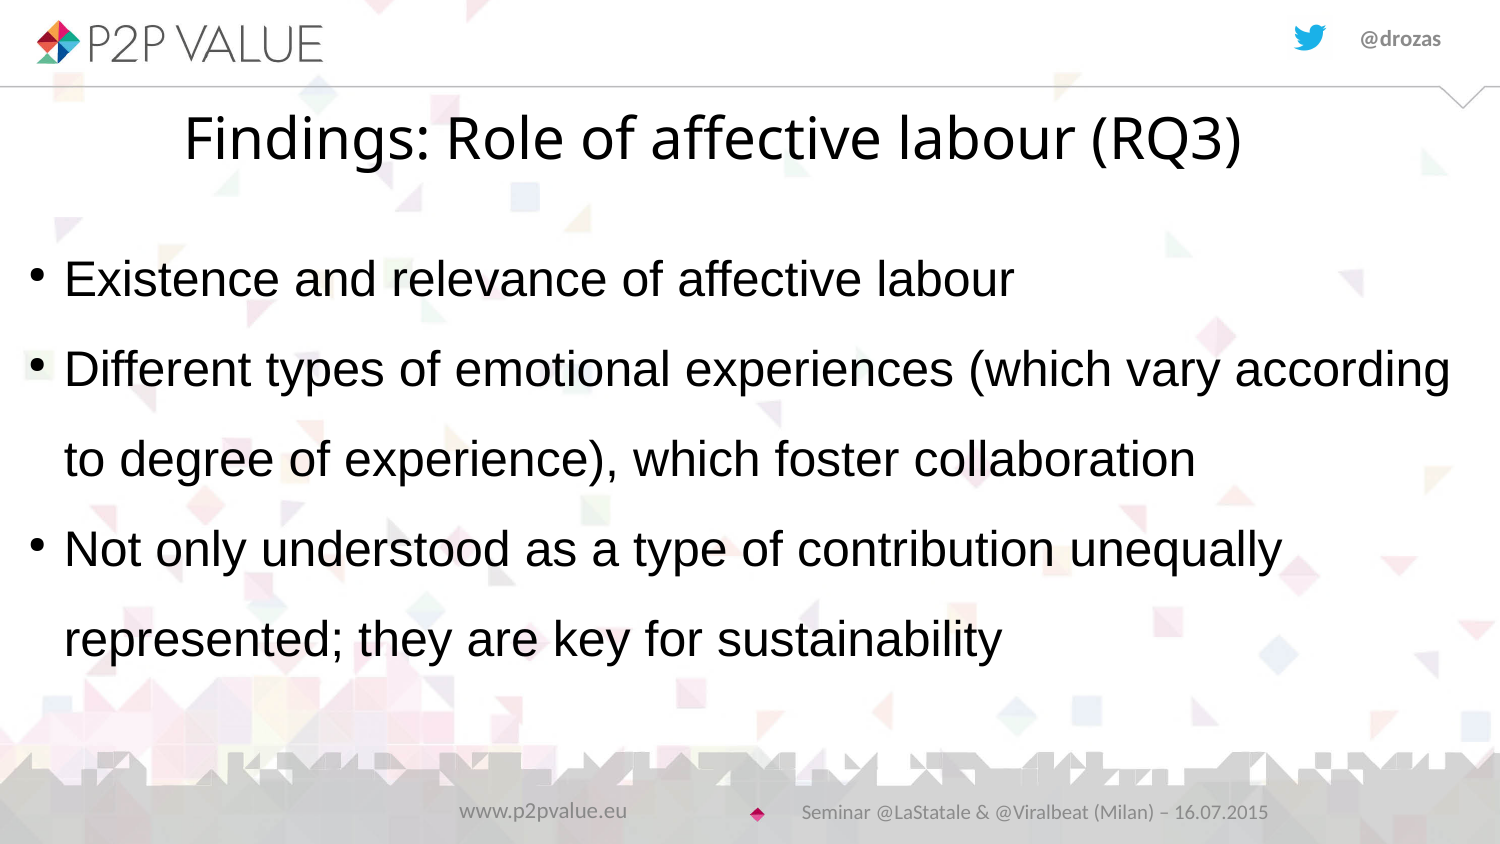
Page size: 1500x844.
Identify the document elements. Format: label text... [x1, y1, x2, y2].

title Findings: Role of affective labour (RQ3) [60, 92, 1366, 181]
text_box www.p2pvalue.eu [453, 789, 672, 829]
subtitle Existence and relevance of affective labour Different types of emotional experiences (which vary according to degree of experience), which foster collaboration Not only understood as a type of contribution unequally represented; they are key for sustainability [15, 210, 1496, 766]
text_box Seminar @LaStatale & @Viralbeat (Milan) – 16.07.2015 [788, 788, 1481, 834]
text_box @drozas [1333, 15, 1455, 60]
picture [0, 0, 1500, 844]
